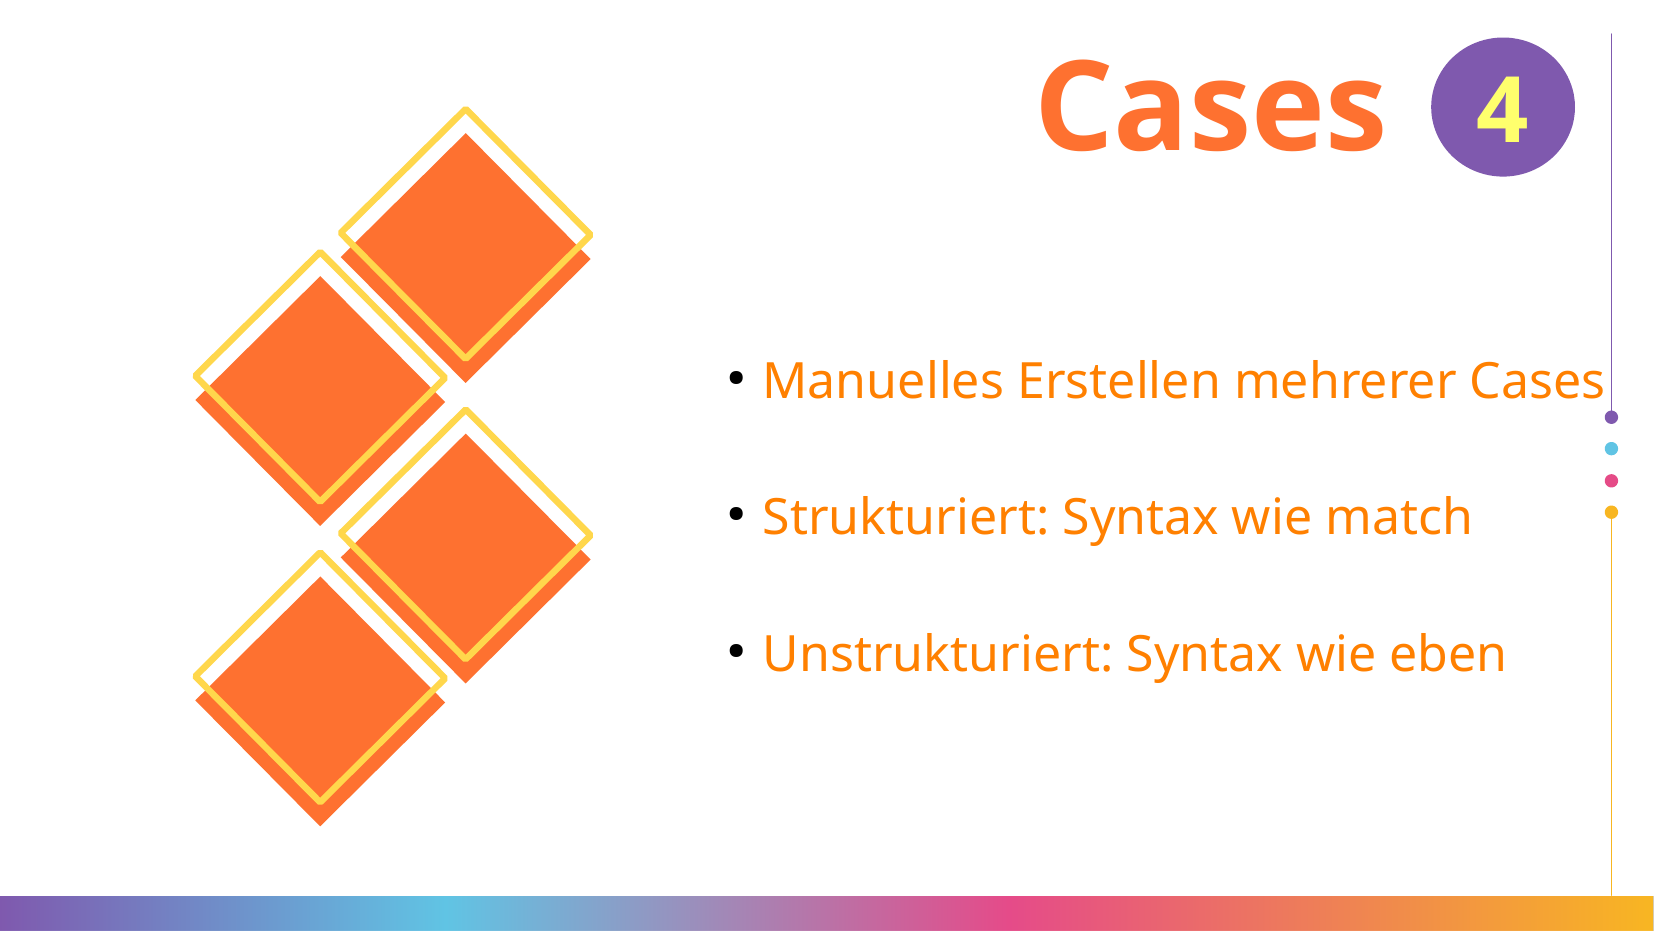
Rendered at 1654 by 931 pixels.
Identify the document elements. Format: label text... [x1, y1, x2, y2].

text_box 4 [1431, 37, 1576, 177]
picture [0, 896, 1654, 931]
title Cases [750, 16, 1388, 188]
text_box Manuelles Erstellen mehrerer Cases Strukturiert: Syntax wie match Unstrukturiert: Syntax wie eben [712, 337, 1583, 628]
